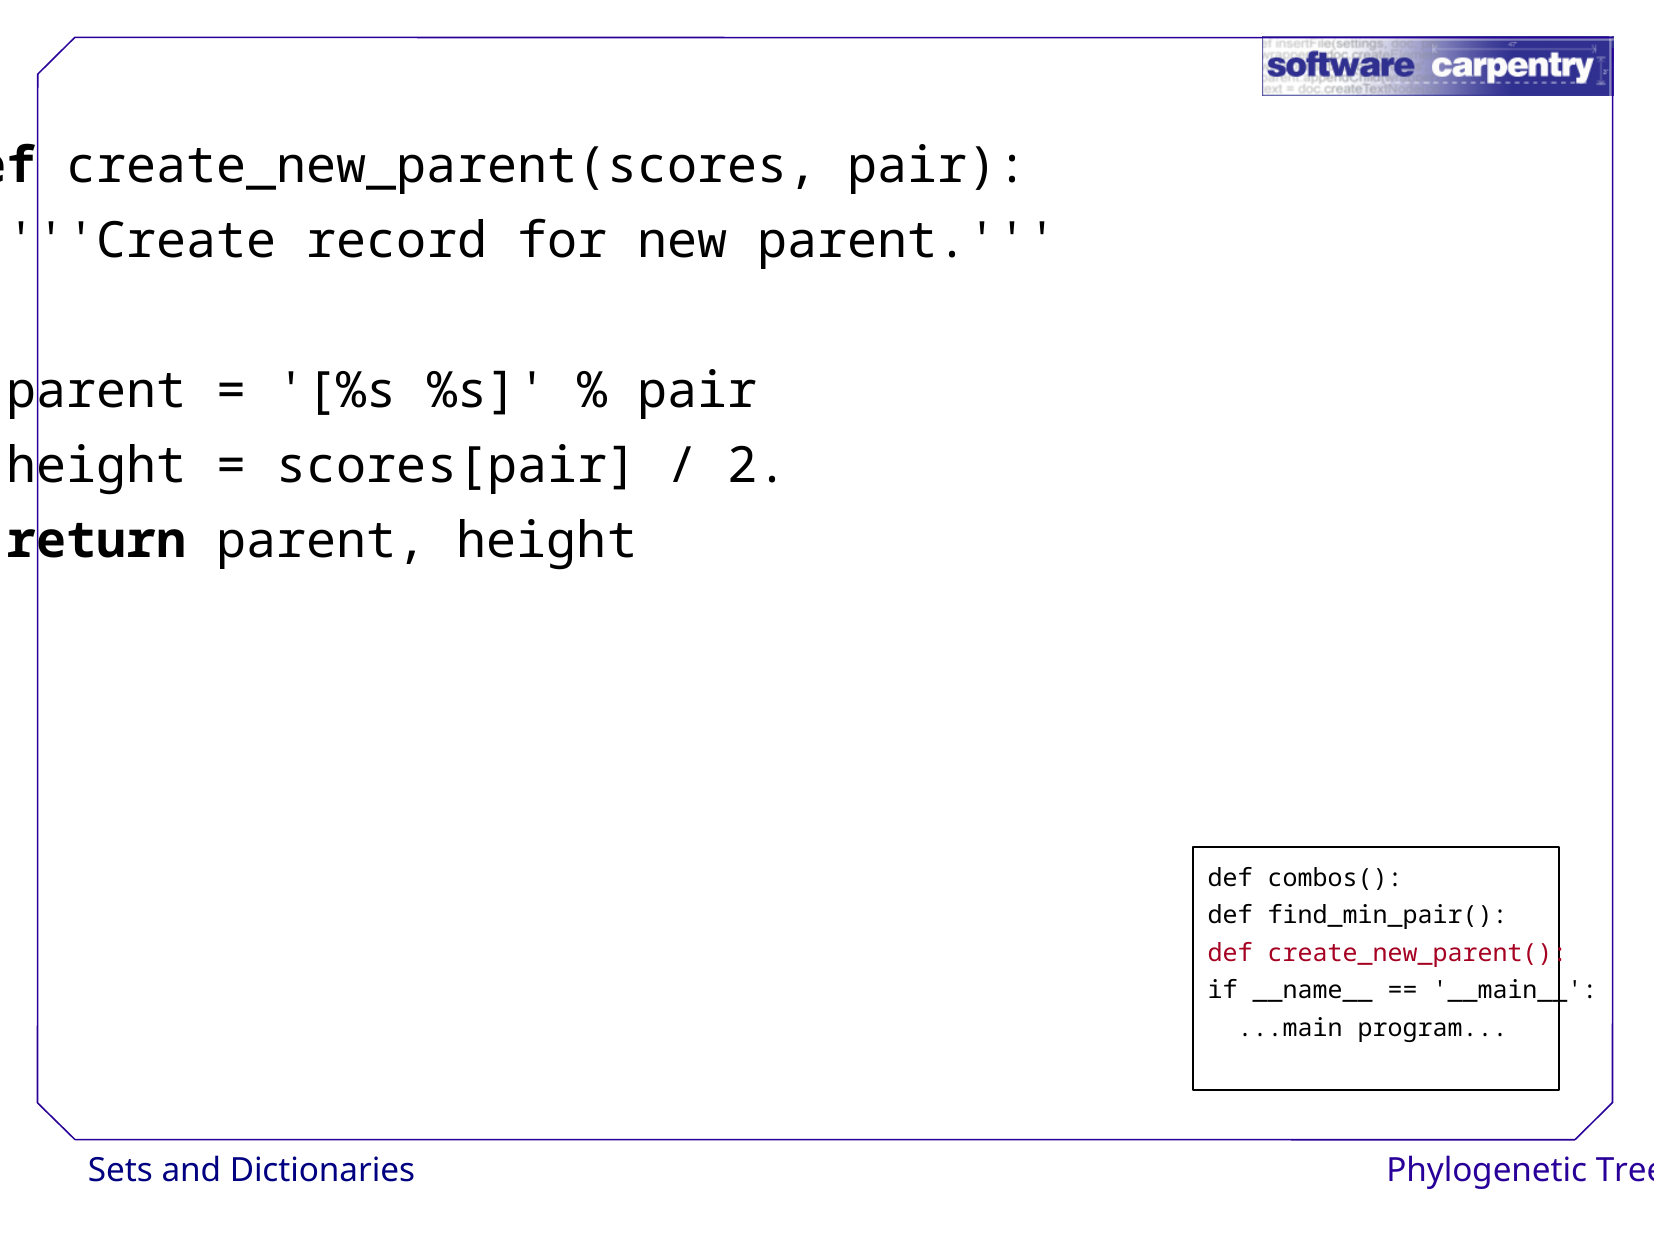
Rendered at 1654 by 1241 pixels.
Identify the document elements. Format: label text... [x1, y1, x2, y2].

text_box def combos(): def find_min_pair(): def create_new_parent(): if __name__ == '__main__': ...main program... [1192, 846, 1560, 1091]
picture [1262, 36, 1614, 96]
text_box def create_new_parent(scores, pair): '''Create record for new parent.''' parent = '[%s %s]' % pair height = scores[pair] / 2. return parent, height [0, 109, 1222, 576]
